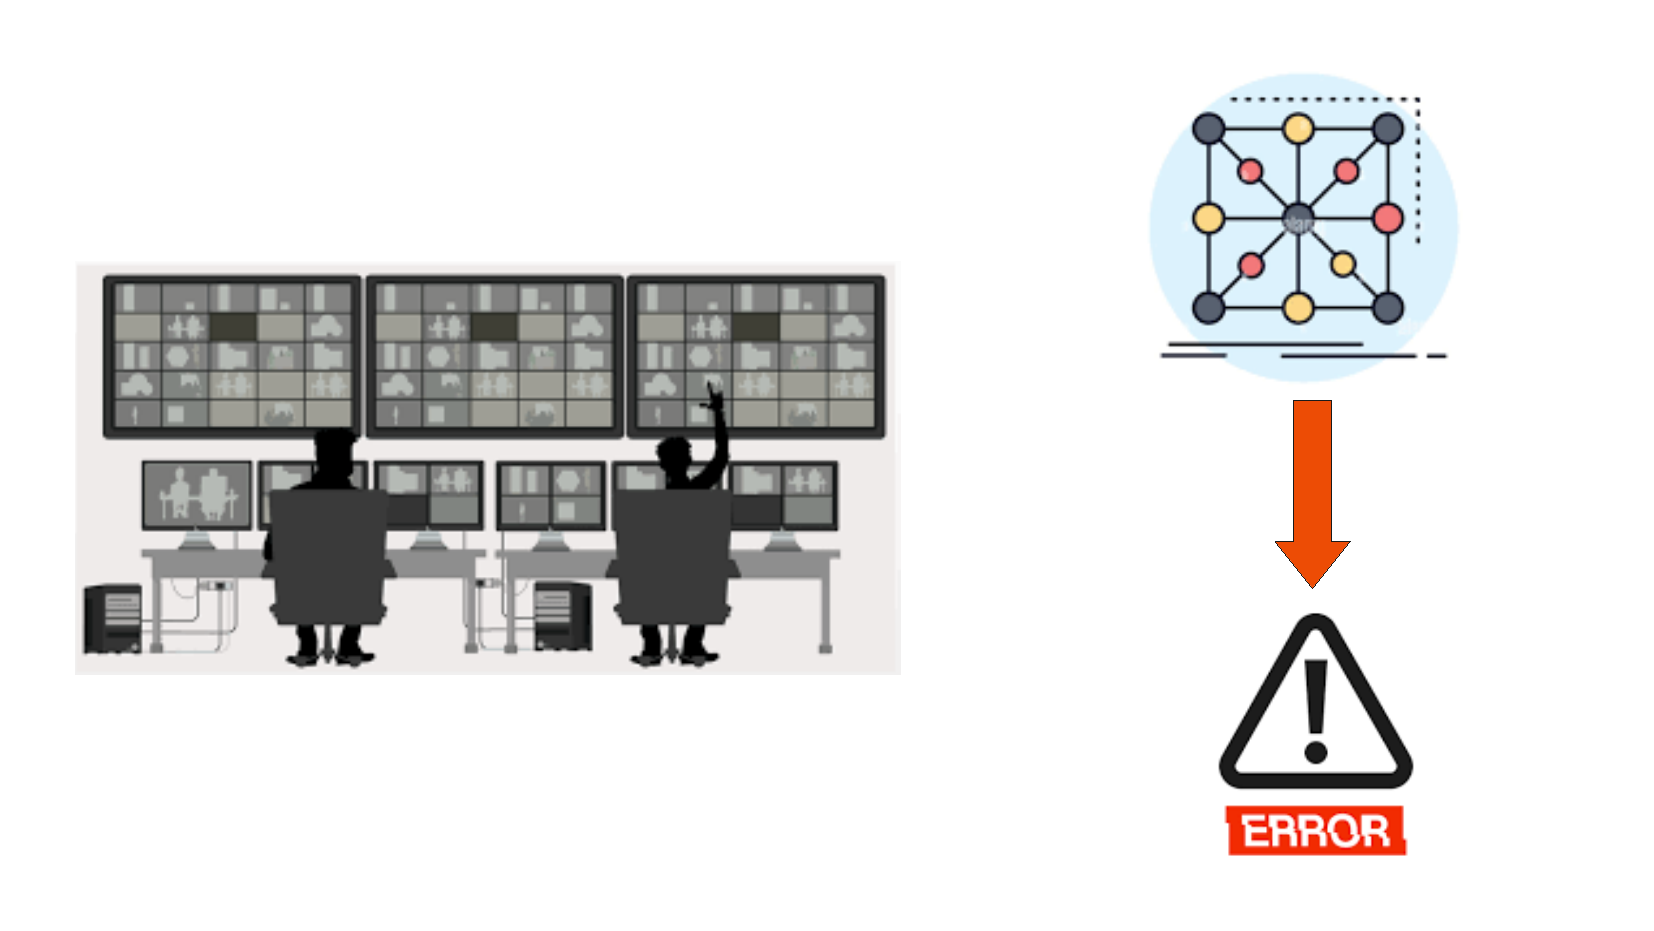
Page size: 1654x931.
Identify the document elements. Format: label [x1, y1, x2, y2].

picture [75, 261, 901, 676]
text_box [1275, 400, 1351, 589]
picture [1125, 51, 1463, 389]
picture [1156, 576, 1477, 897]
